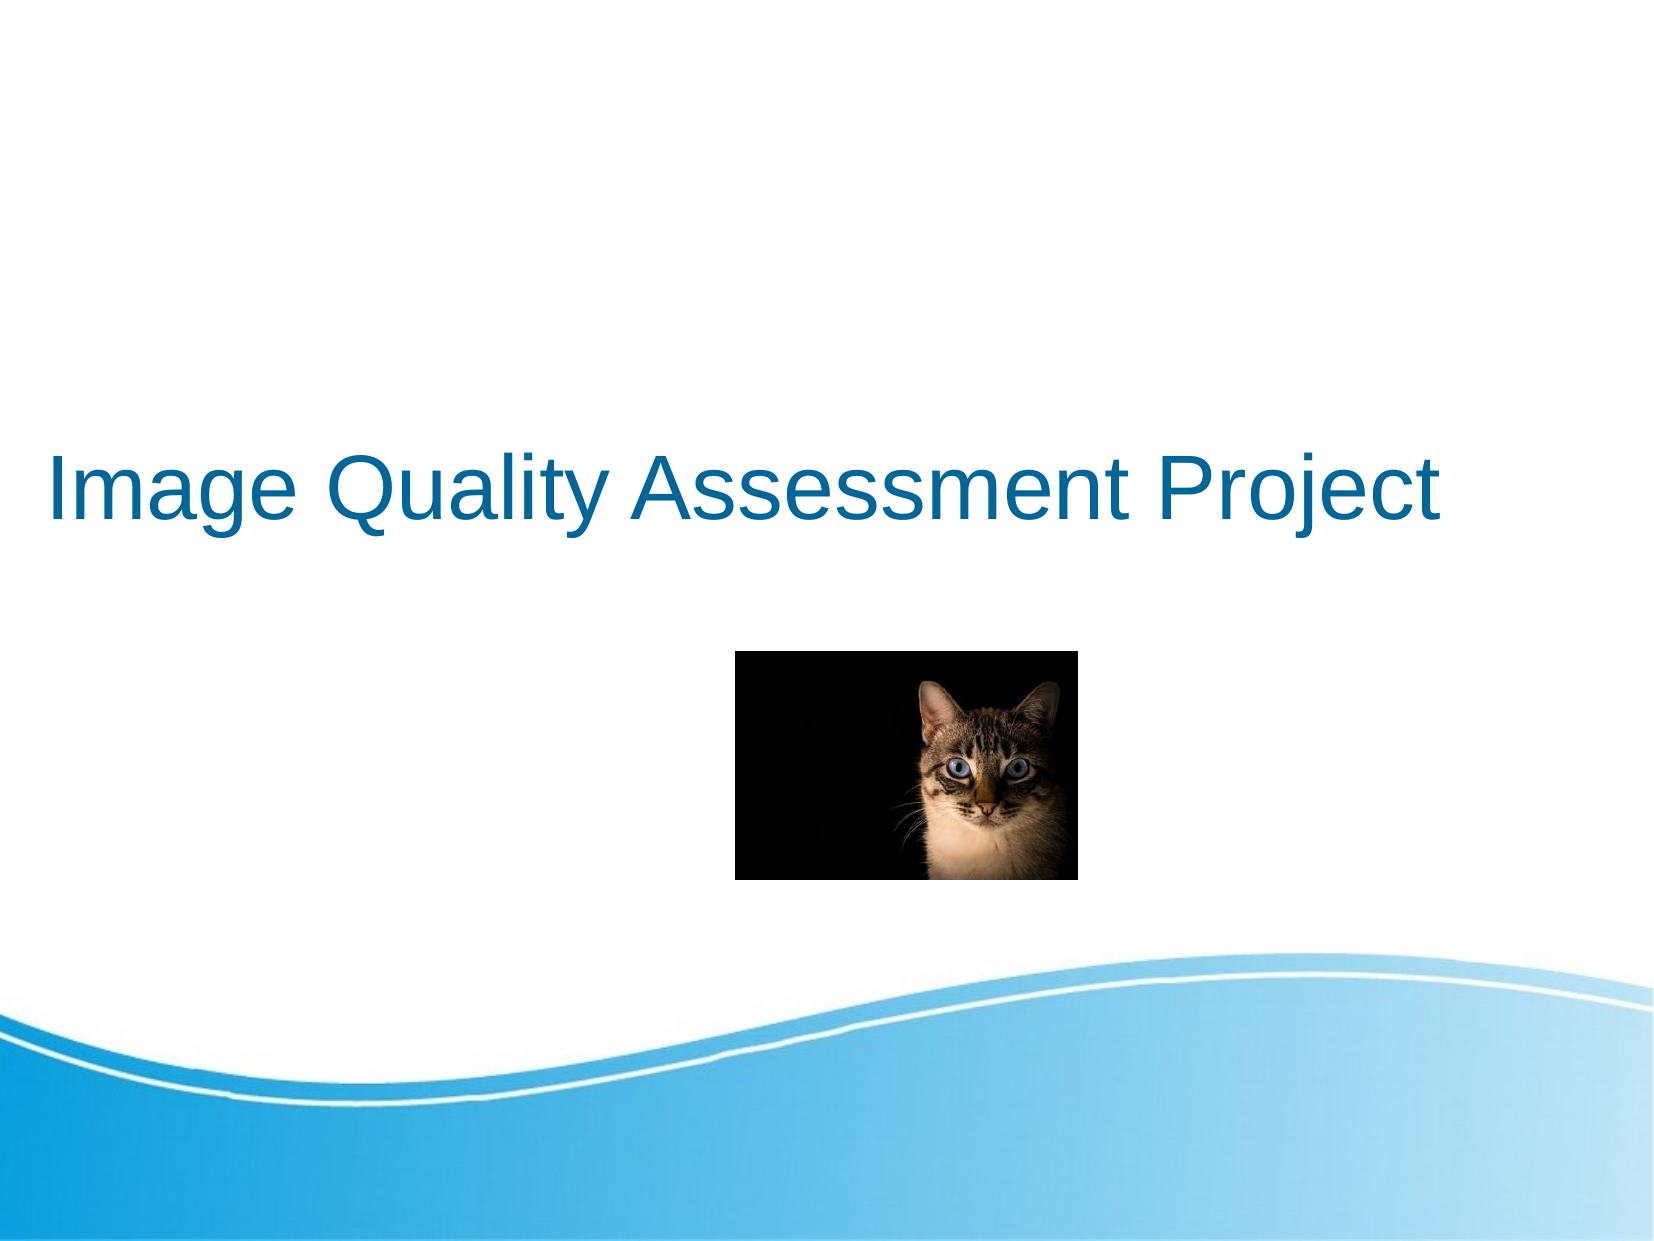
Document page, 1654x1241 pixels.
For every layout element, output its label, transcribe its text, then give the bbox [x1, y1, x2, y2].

picture [0, 952, 1654, 1241]
picture [735, 651, 1078, 880]
title Image Quality Assessment Project [0, 384, 1489, 592]
